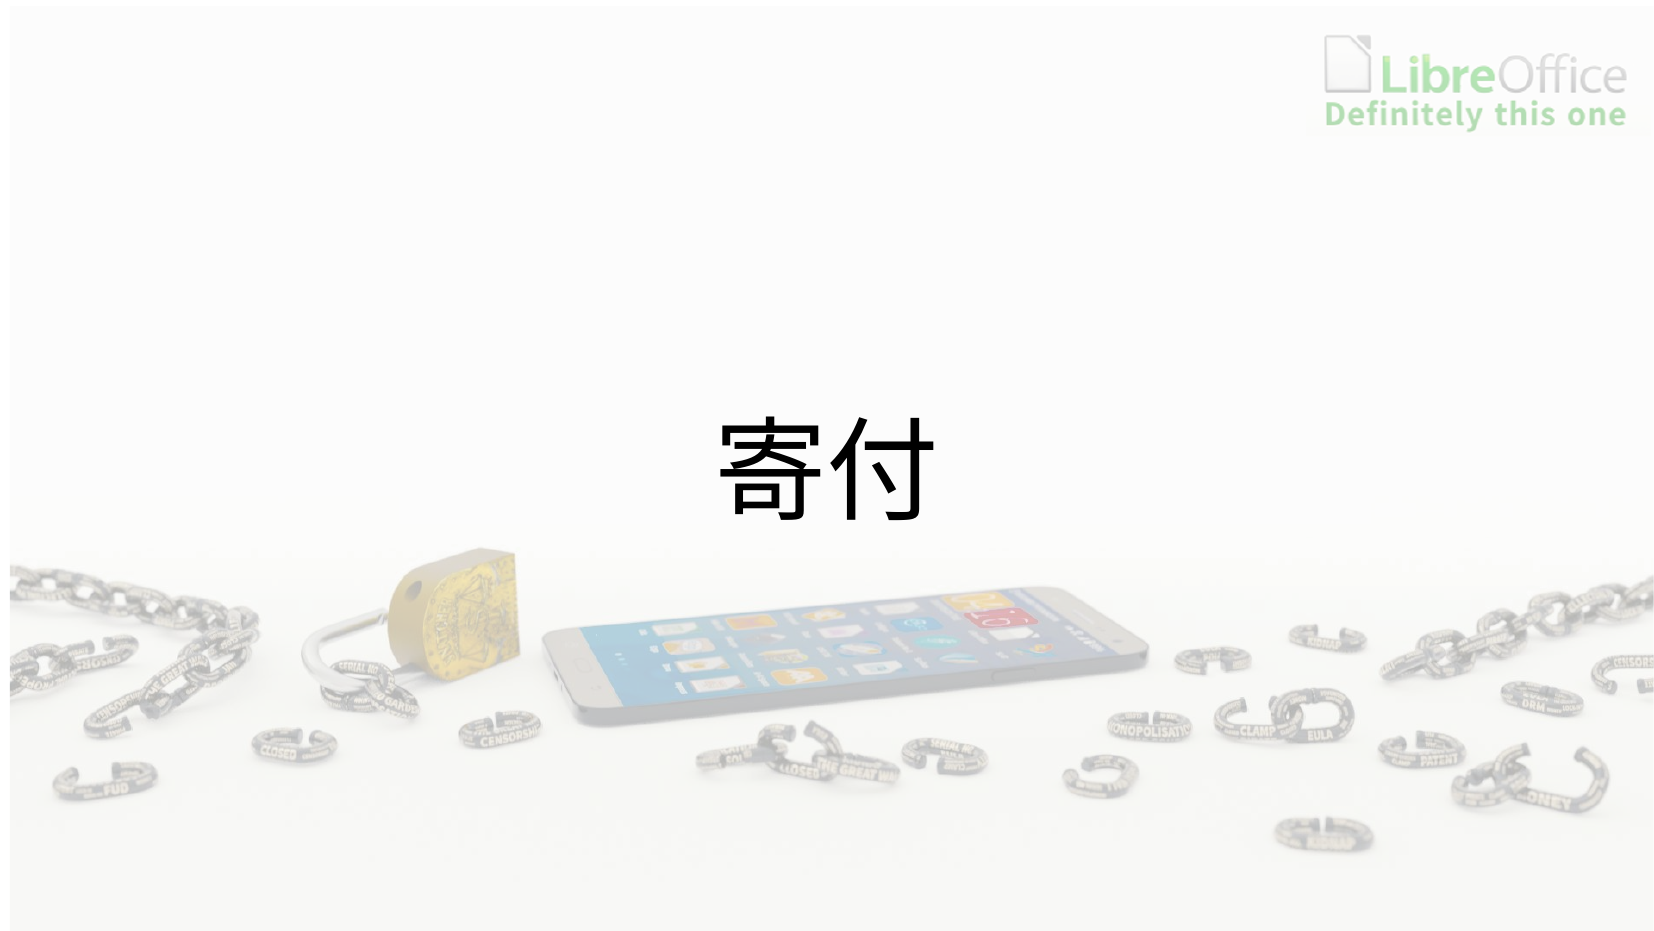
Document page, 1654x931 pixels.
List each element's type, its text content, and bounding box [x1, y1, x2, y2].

picture [9, 6, 1654, 931]
subtitle 寄付 [82, 102, 1571, 822]
